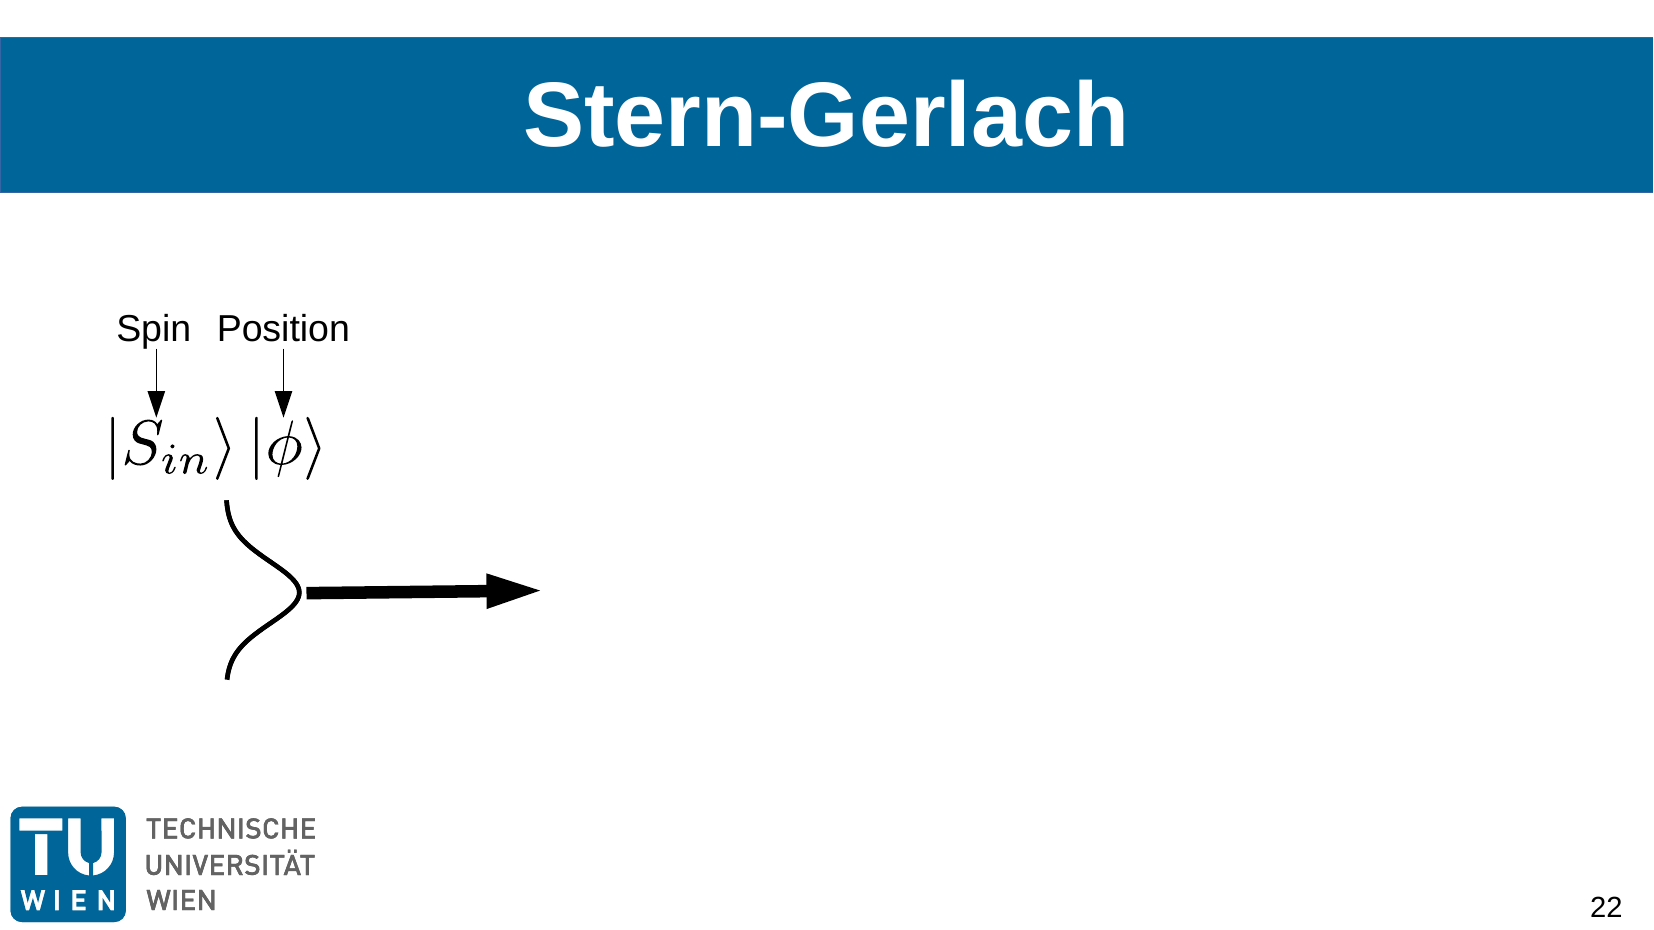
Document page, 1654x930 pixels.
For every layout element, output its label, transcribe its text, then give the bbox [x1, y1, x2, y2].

picture [75, 412, 345, 692]
text_box Position [202, 300, 365, 357]
title Stern-Gerlach [0, 37, 1653, 193]
text_box Spin [101, 300, 202, 357]
